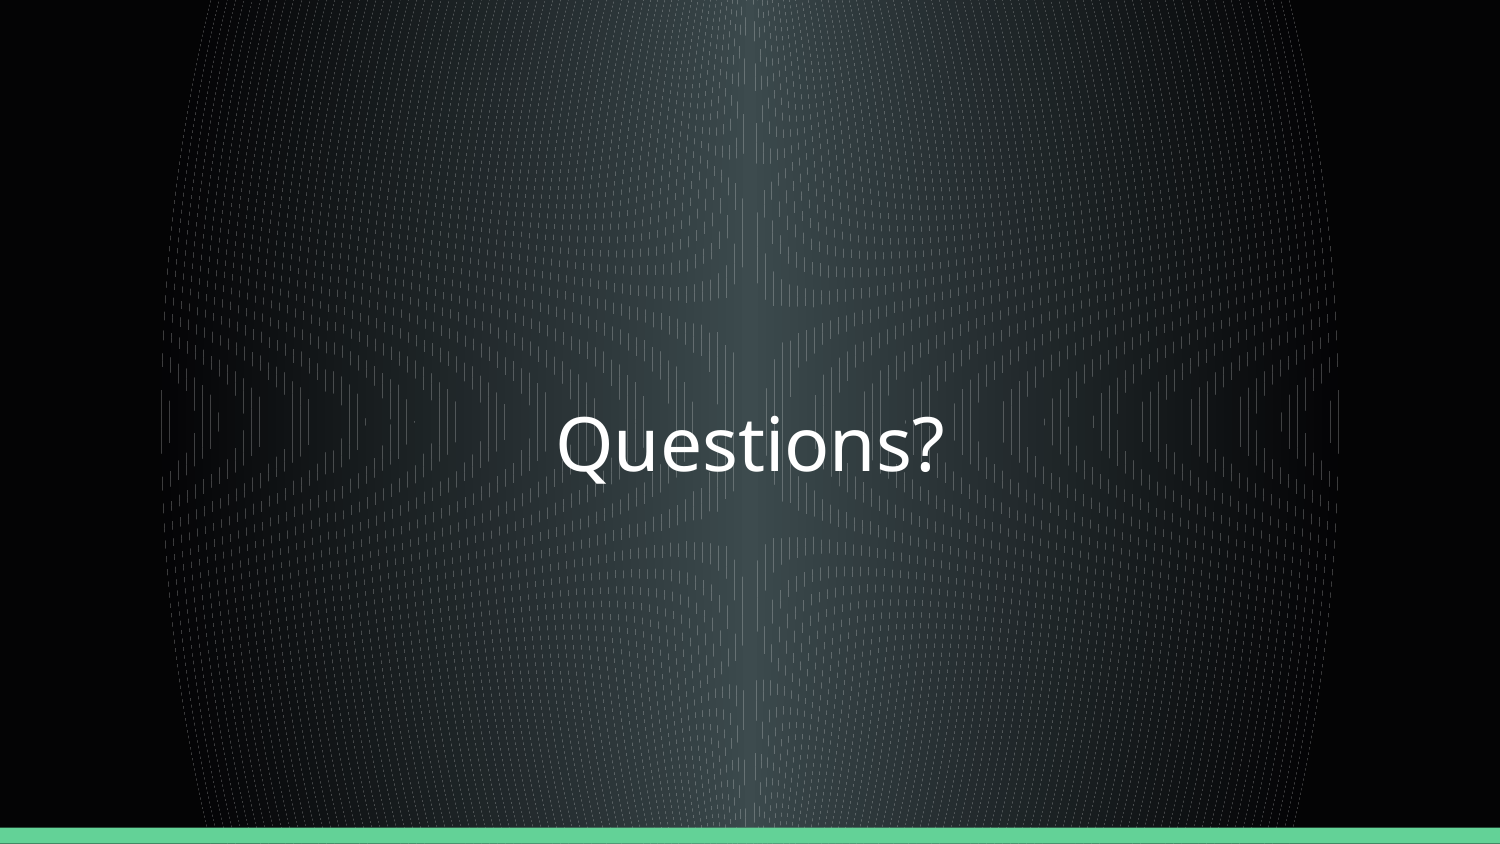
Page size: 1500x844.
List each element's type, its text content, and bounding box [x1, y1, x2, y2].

list Questions? [51, 34, 1449, 797]
